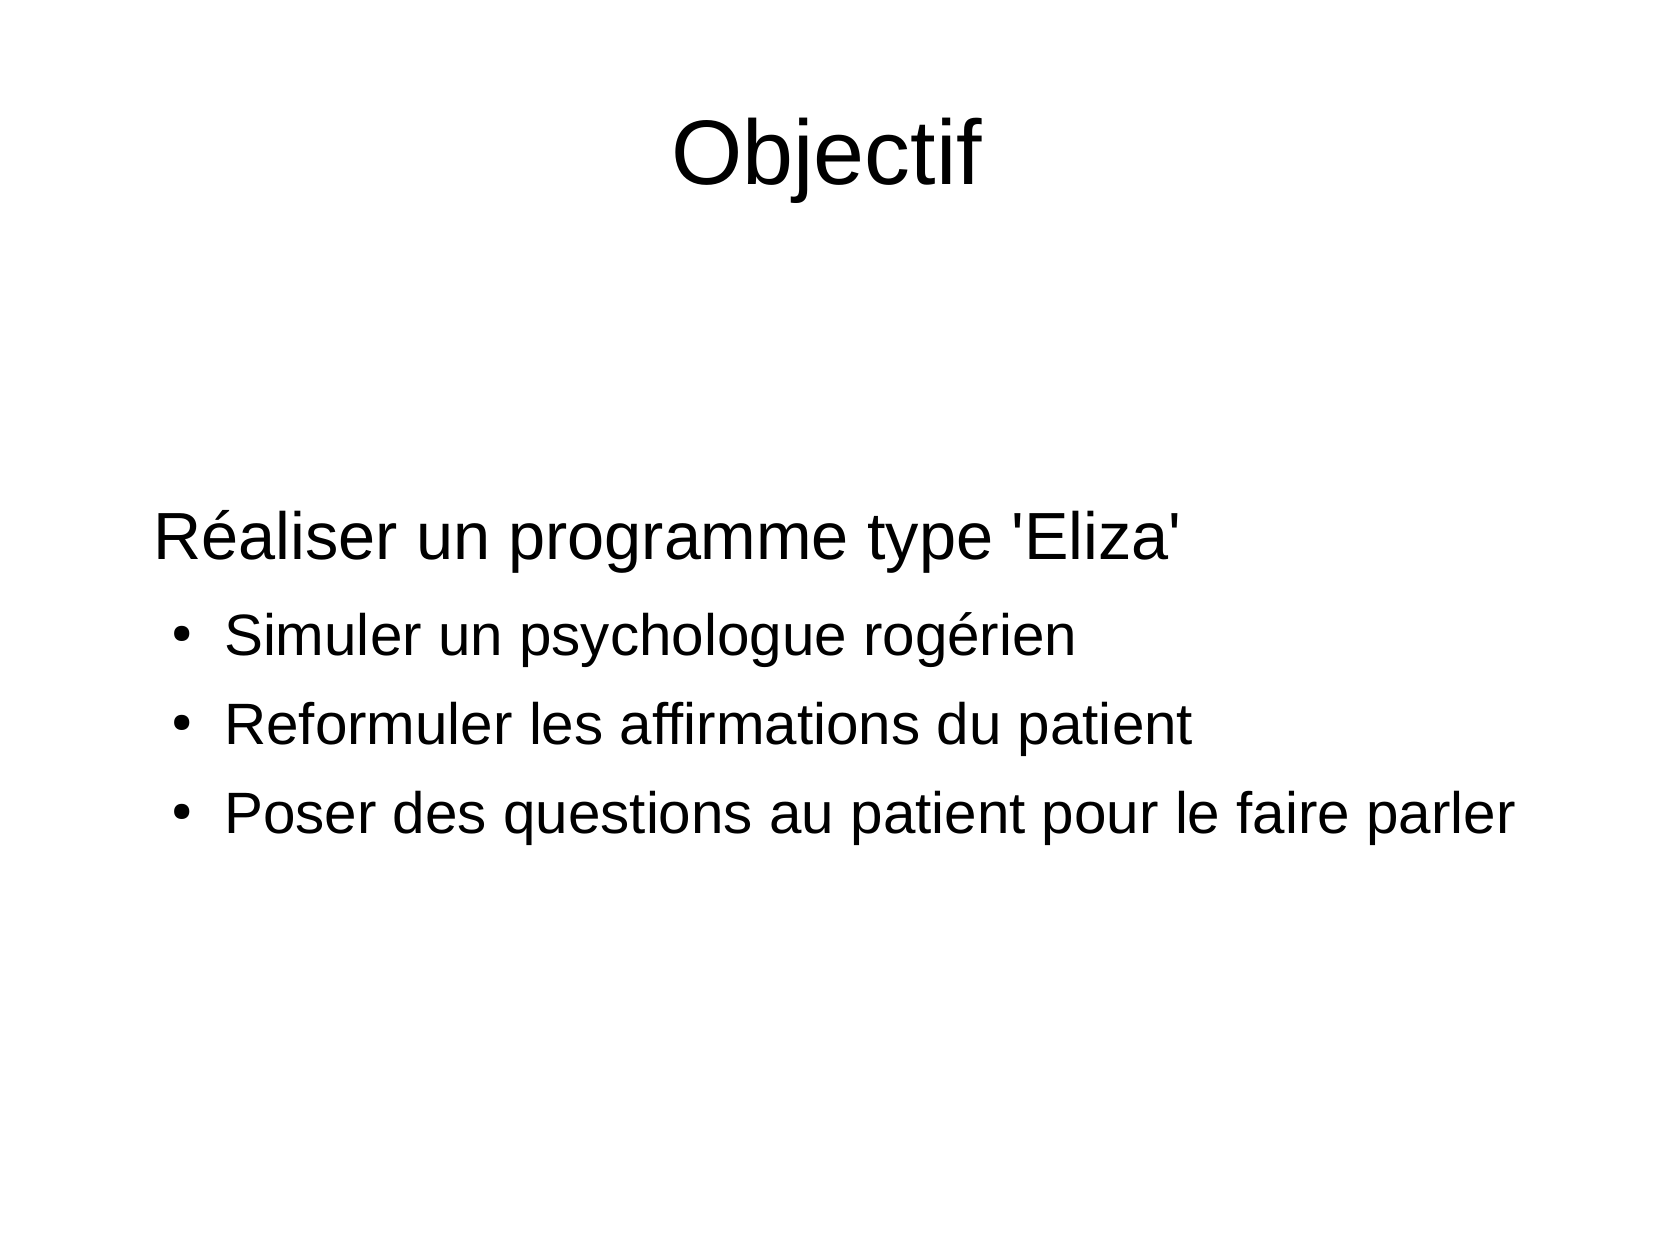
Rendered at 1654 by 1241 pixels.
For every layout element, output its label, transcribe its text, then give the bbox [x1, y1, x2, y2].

title Objectif [82, 49, 1571, 257]
list Réaliser un programme type 'Eliza' Simuler un psychologue rogérien Reformuler les affirmations du patient Poser des questions au patient pour le faire parler [82, 290, 1571, 1109]
